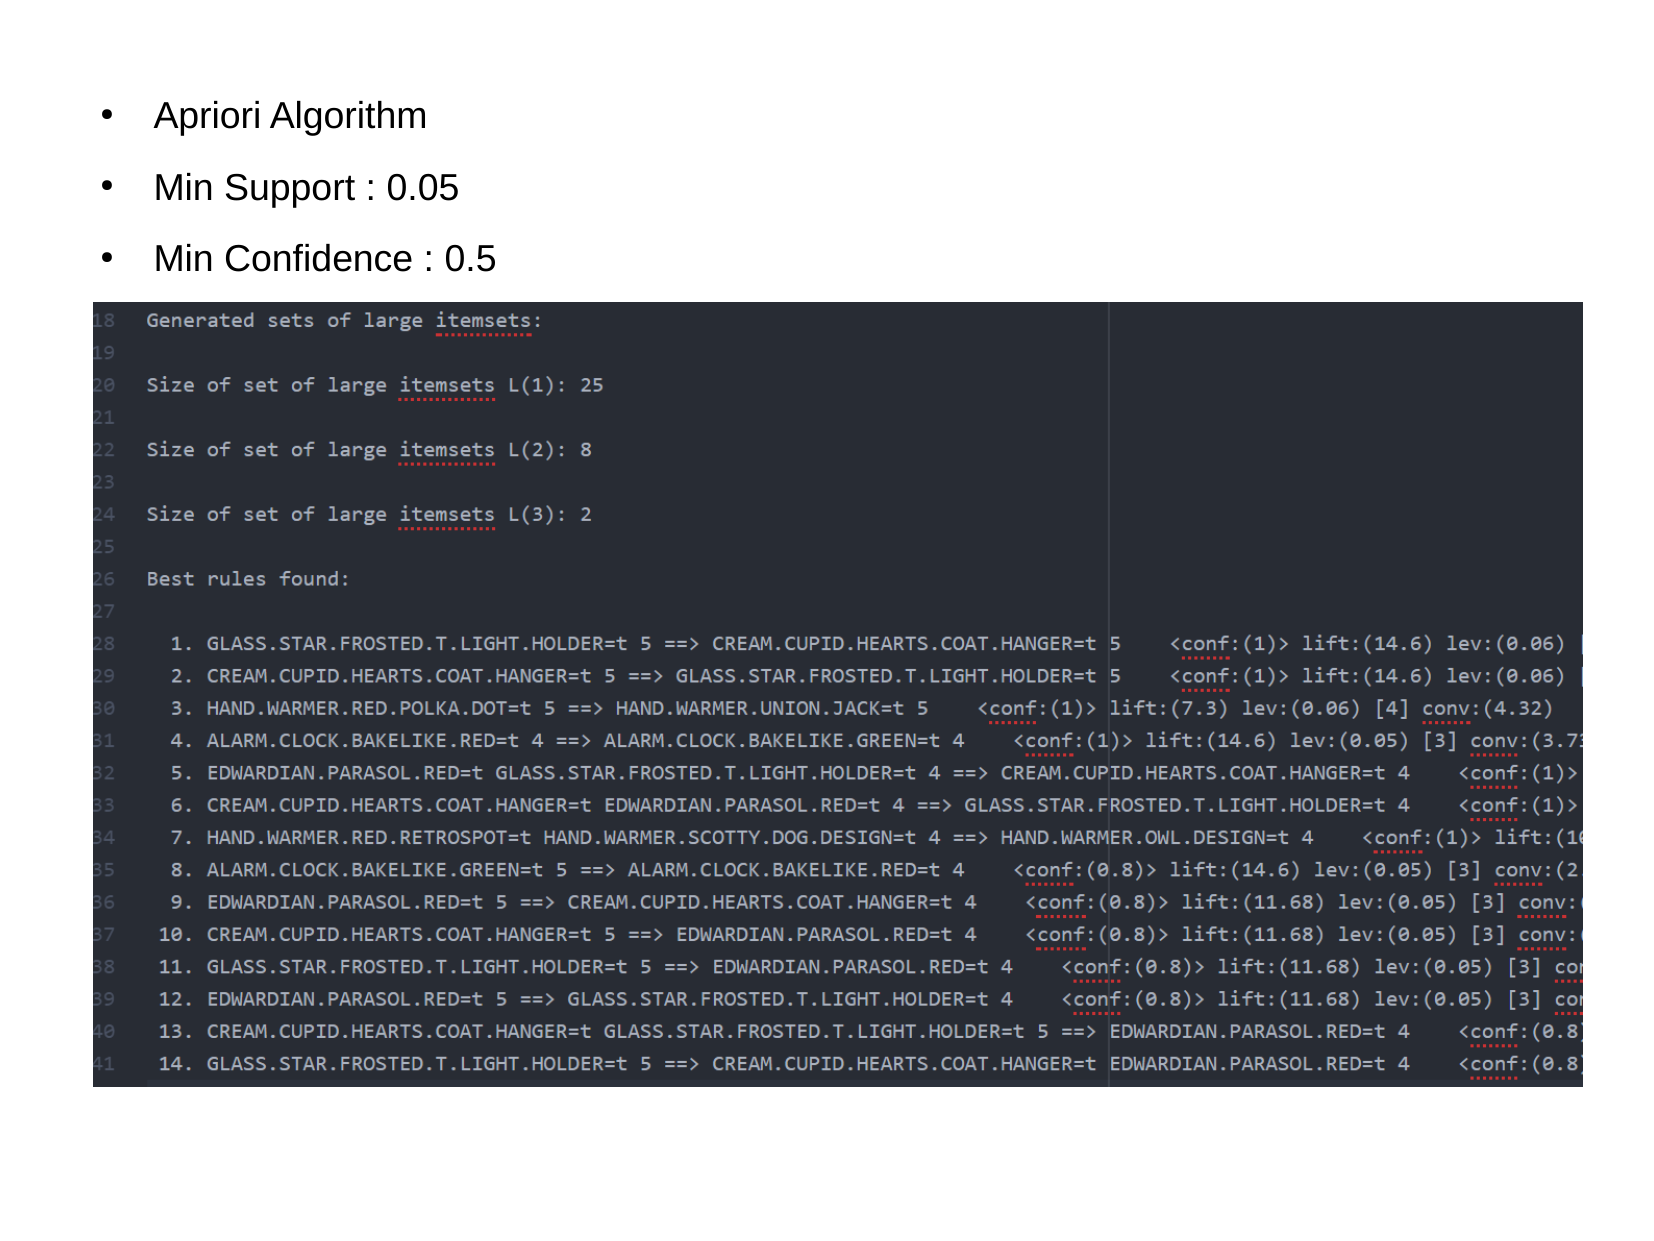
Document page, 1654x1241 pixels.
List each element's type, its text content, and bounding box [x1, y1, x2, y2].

picture [93, 302, 1583, 1087]
list Apriori Algorithm Min Support : 0.05 Min Confidence : 0.5 [82, 94, 1571, 814]
